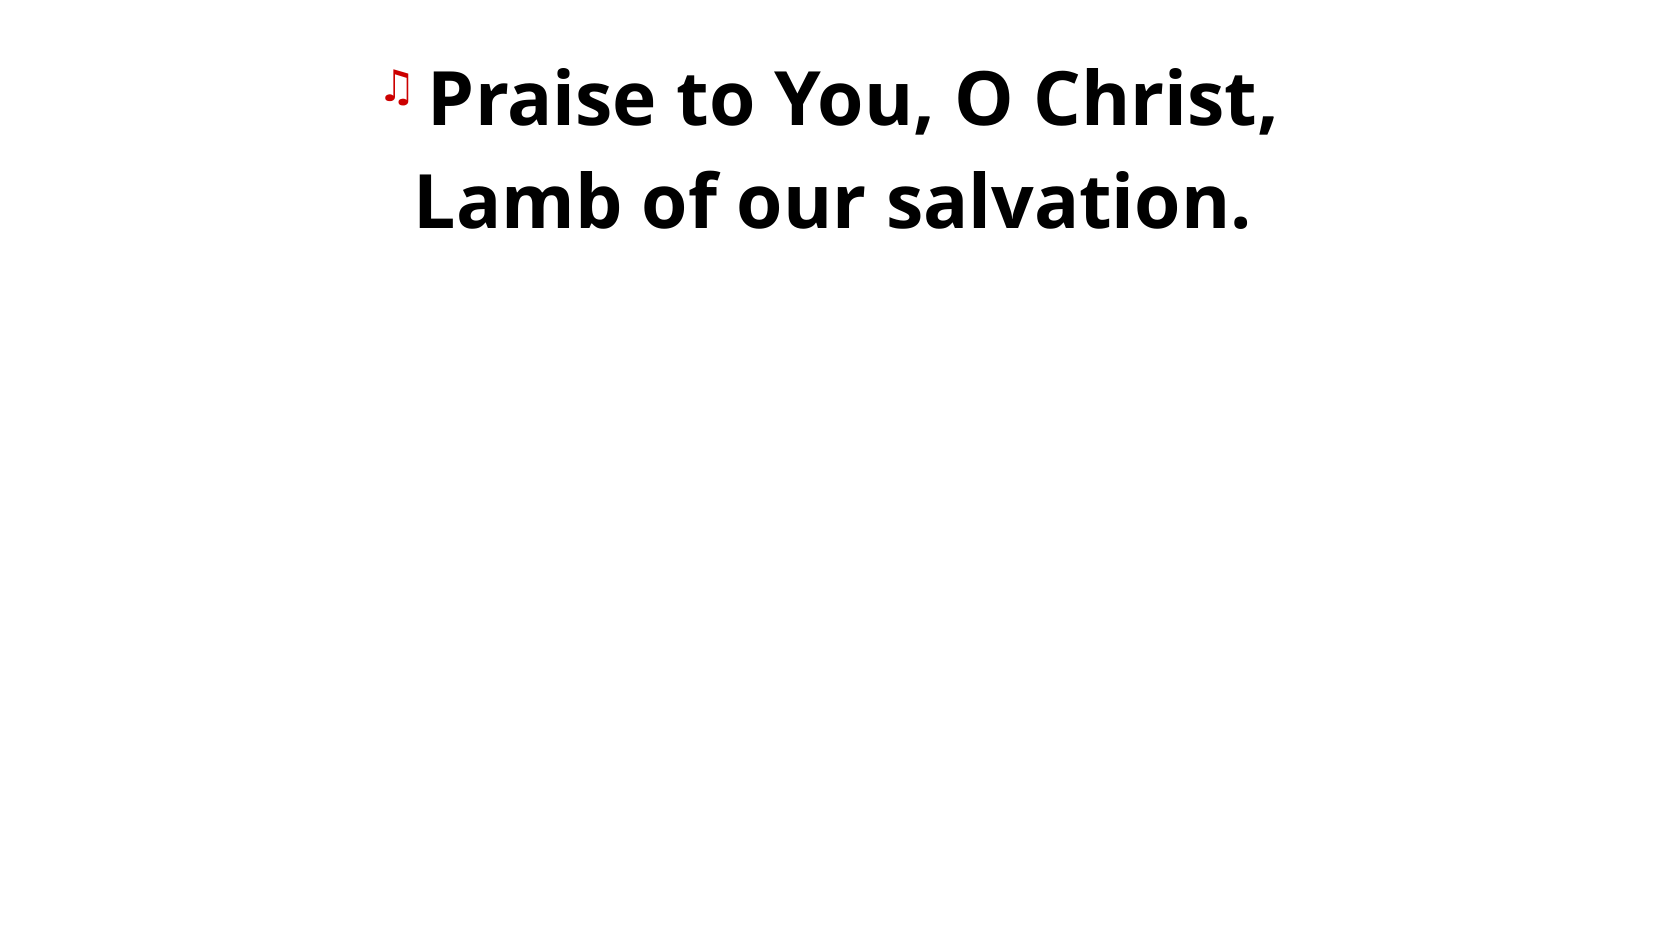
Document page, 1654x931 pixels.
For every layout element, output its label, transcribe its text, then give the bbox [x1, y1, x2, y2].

text_box ♫ Praise to You, O Christ, Lamb of our salvation. [75, 38, 1591, 256]
